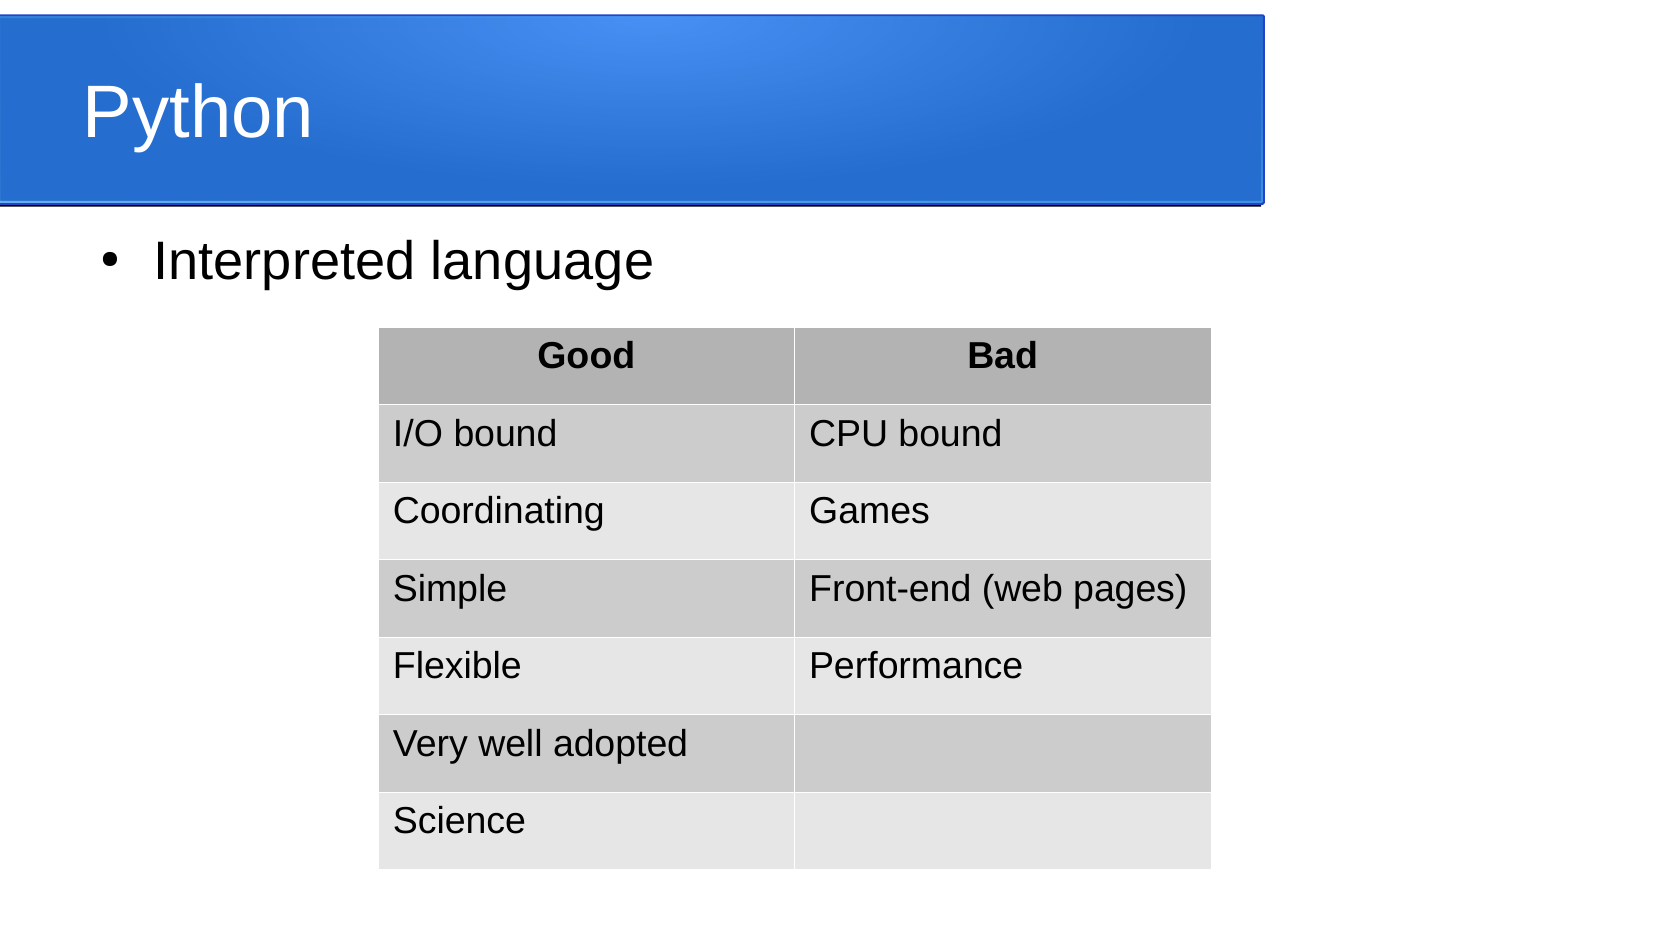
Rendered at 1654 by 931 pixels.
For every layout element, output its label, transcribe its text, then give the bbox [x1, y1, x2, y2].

title Python [82, 35, 1235, 189]
table_cell Games [795, 483, 1211, 559]
table_header Bad [795, 328, 1211, 404]
table_cell Very well adopted [379, 715, 794, 792]
table_cell Coordinating [379, 483, 794, 559]
table_cell Flexible [379, 638, 794, 714]
table_cell [795, 715, 1211, 792]
table_cell [795, 793, 1211, 869]
list Interpreted language [82, 230, 1571, 770]
table_header Good [379, 328, 794, 404]
table_cell I/O bound [379, 405, 794, 482]
table_cell CPU bound [795, 405, 1211, 482]
table_cell Front-end (web pages) [795, 560, 1211, 637]
table_cell Performance [795, 638, 1211, 714]
table_cell Simple [379, 560, 794, 637]
table_cell Science [379, 793, 794, 869]
